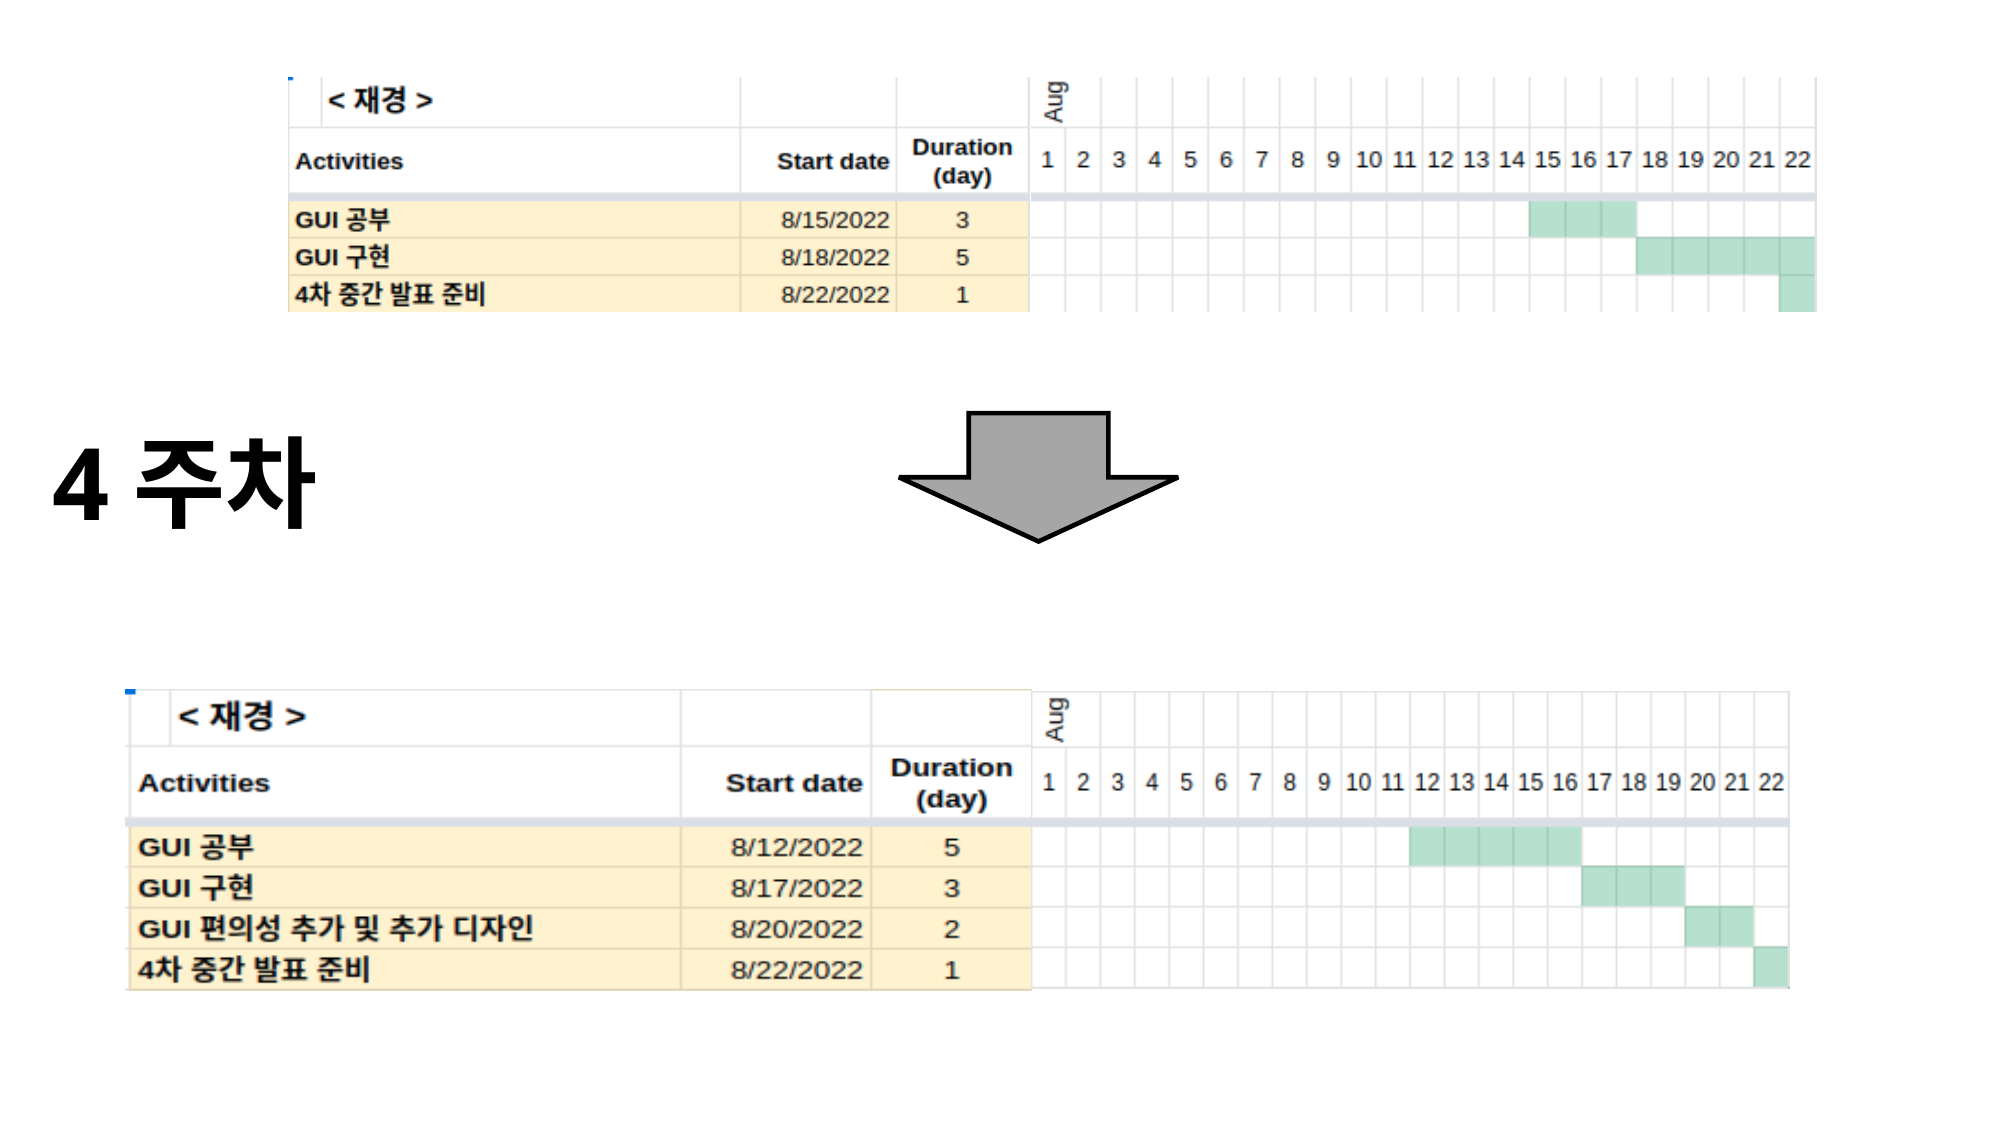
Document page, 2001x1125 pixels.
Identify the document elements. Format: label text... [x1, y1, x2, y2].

picture [1031, 77, 1817, 312]
picture [125, 689, 1790, 991]
picture [288, 77, 1030, 312]
text_box [898, 413, 1179, 542]
text_box 4주차 [37, 413, 341, 550]
